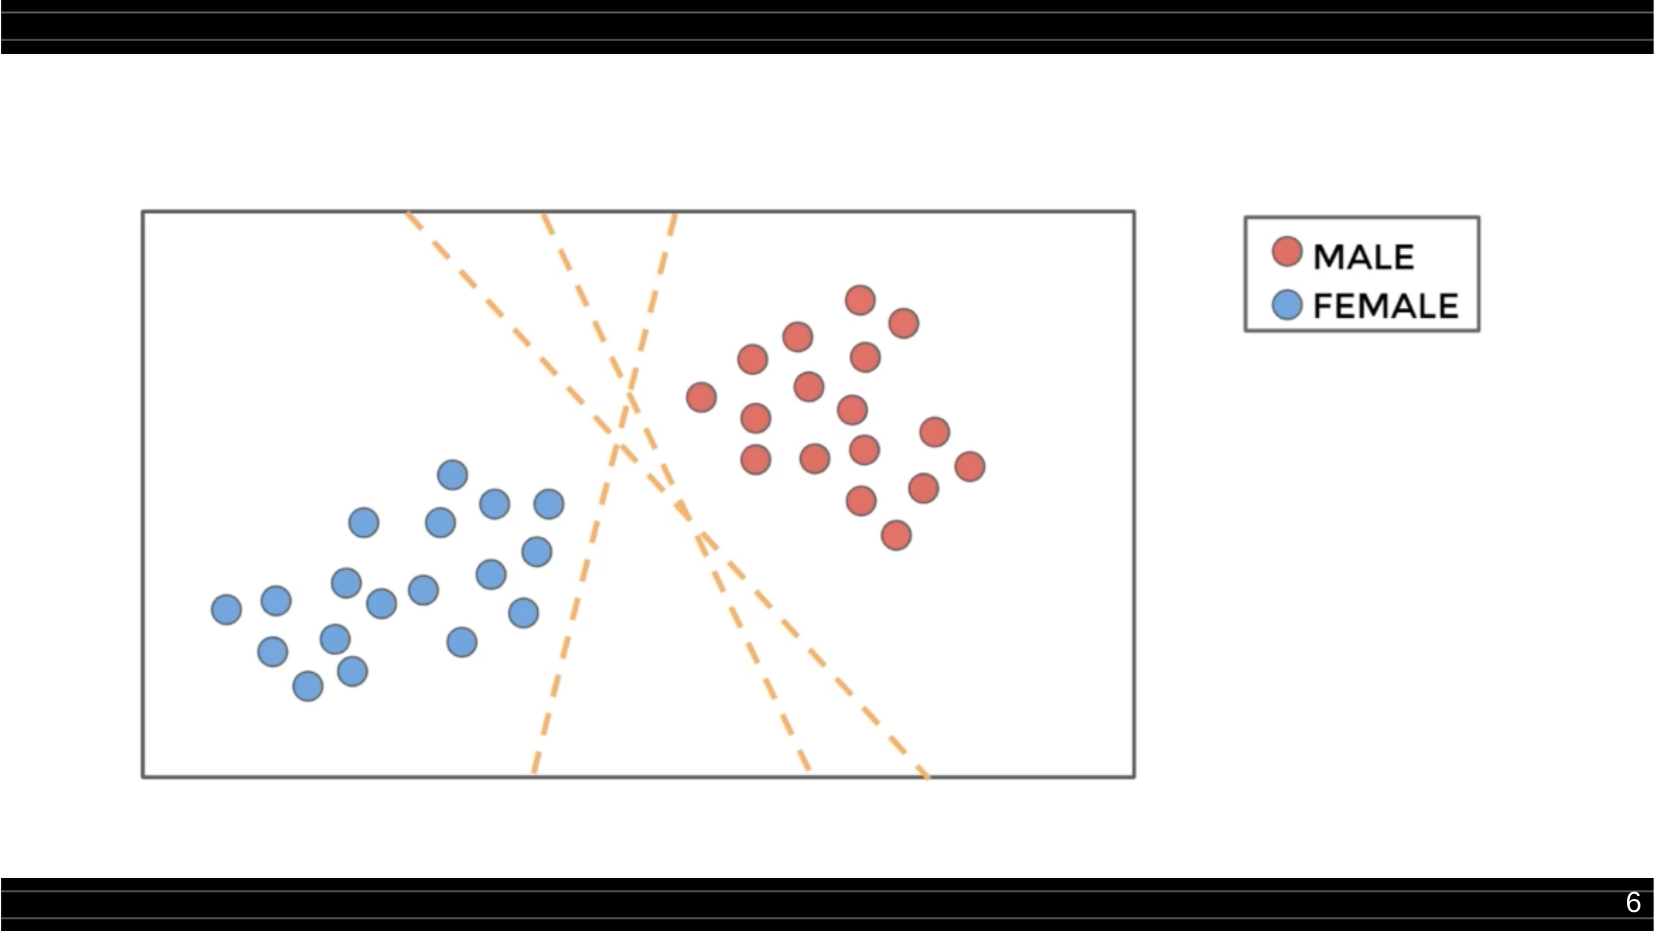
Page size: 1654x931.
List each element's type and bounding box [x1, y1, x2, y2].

picture [98, 195, 1486, 795]
picture [1, 878, 1654, 931]
picture [1, 0, 1654, 54]
